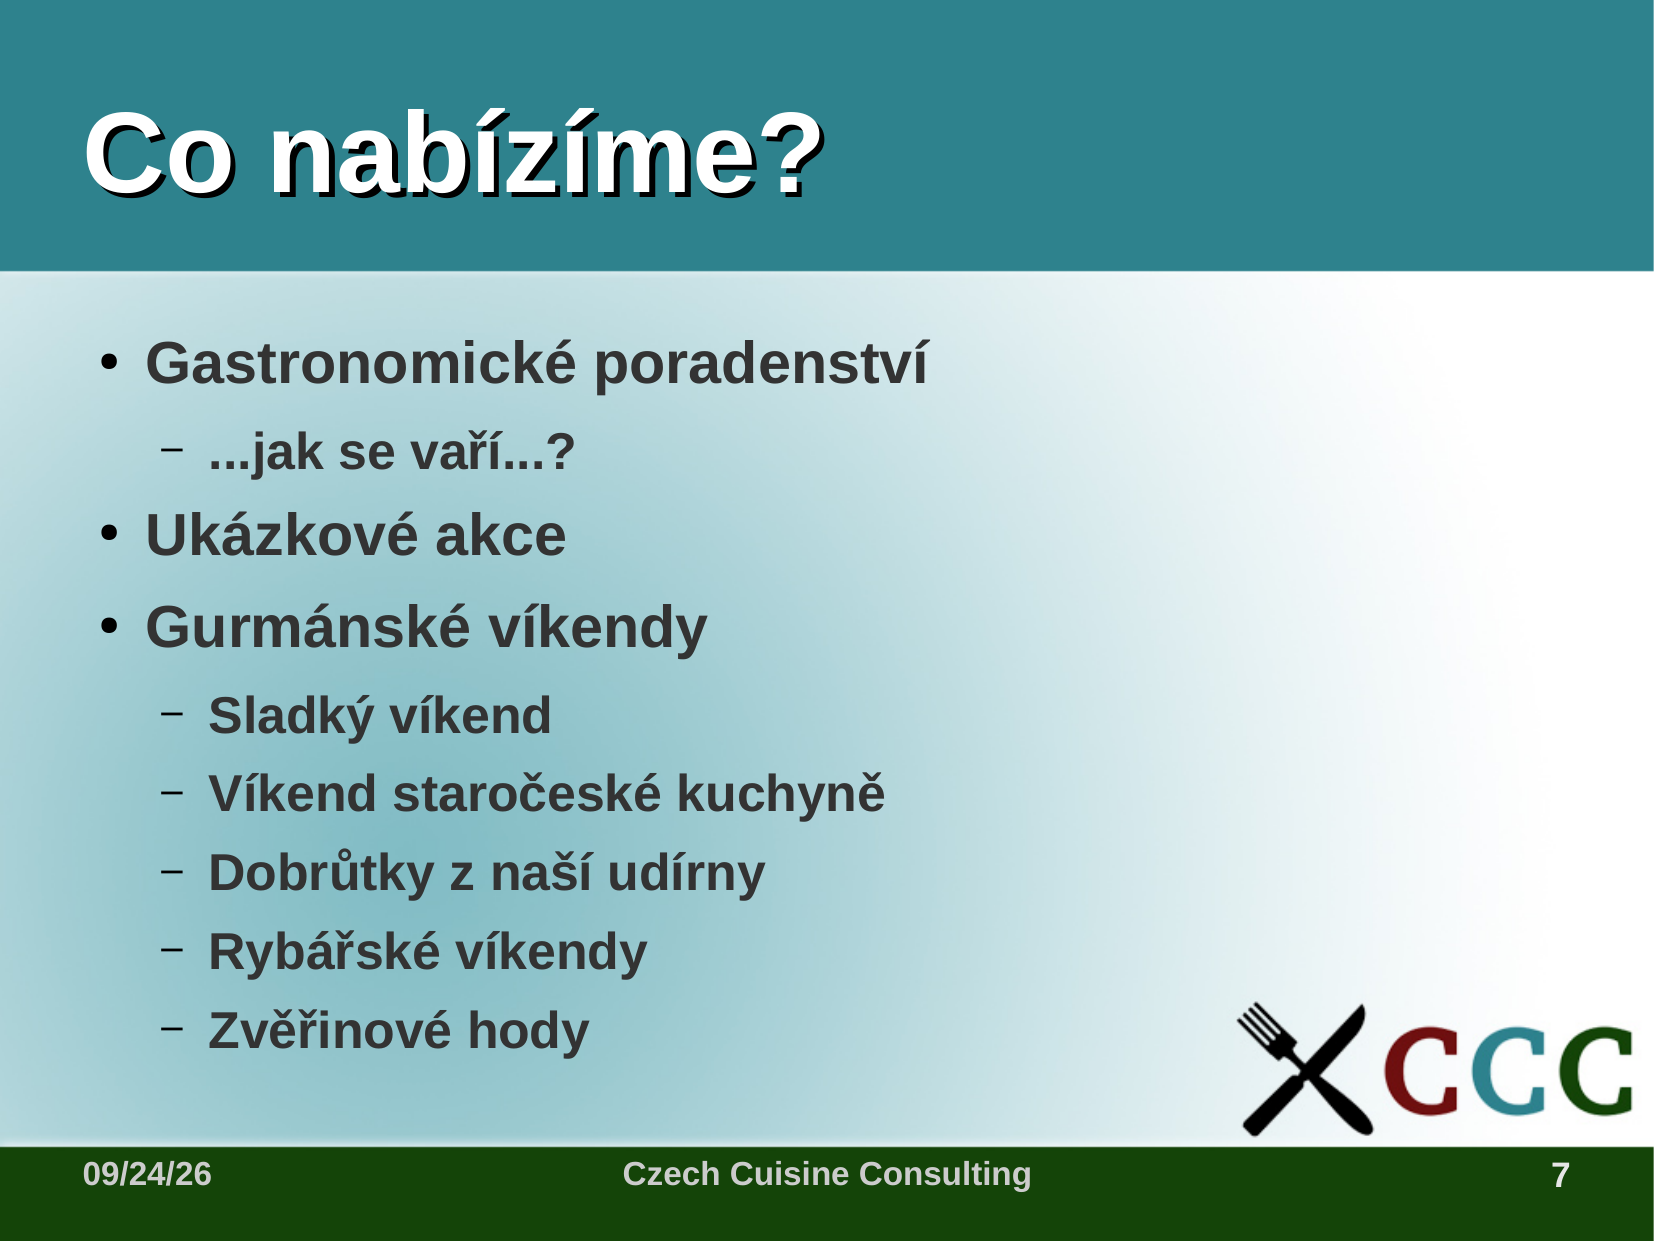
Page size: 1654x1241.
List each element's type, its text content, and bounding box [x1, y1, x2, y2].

list Gastronomické poradenství ...jak se vaří...? Ukázkové akce Gurmánské víkendy Sladký víkend Víkend staročeské kuchyně Dobrůtky z naší udírny Rybářské víkendy Zvěřinové hody [82, 330, 1538, 1066]
picture [0, 0, 1654, 1241]
title Co nabízíme? [82, 49, 1571, 257]
